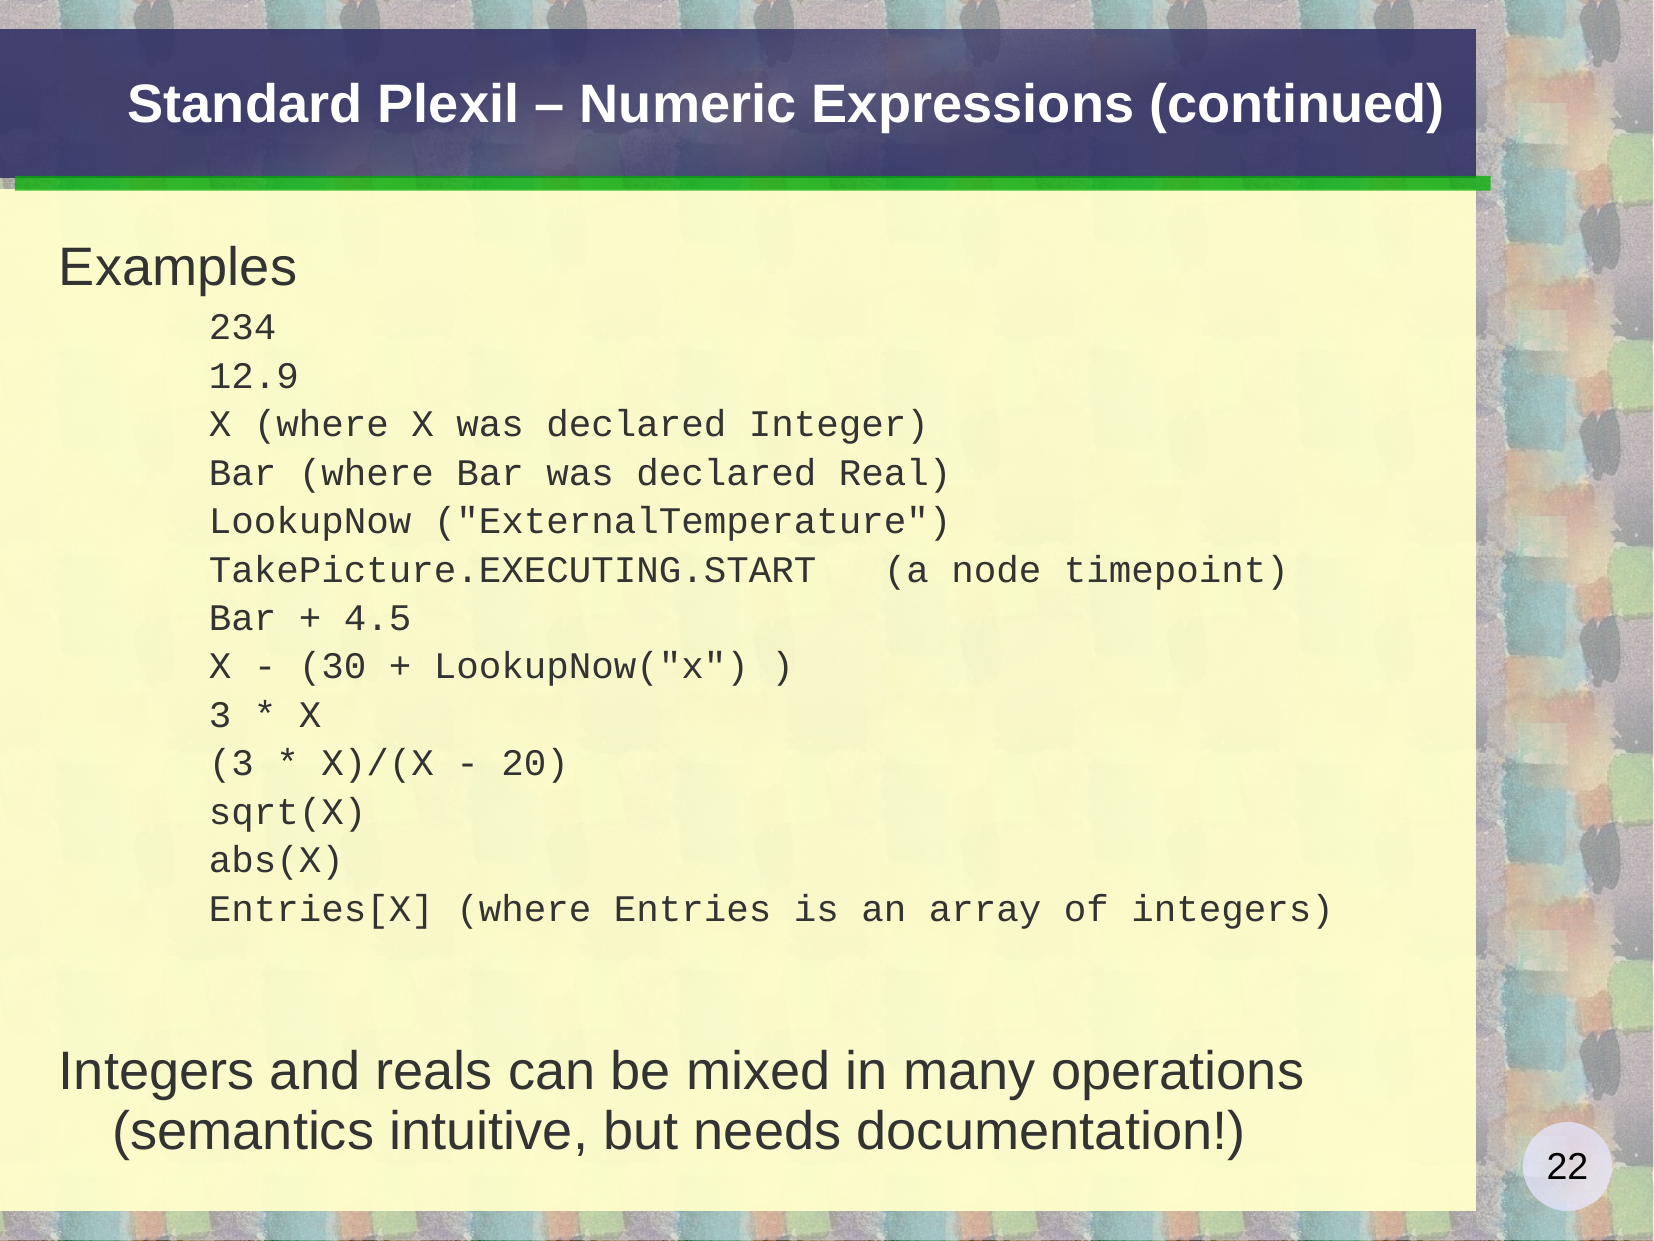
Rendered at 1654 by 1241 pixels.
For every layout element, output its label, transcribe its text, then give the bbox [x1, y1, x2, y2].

list Examples 234 12.9 X (where X was declared Integer) Bar (where Bar was declared Real) LookupNow ("ExternalTemperature") TakePicture.EXECUTING.START (a node timepoint) Bar + 4.5 X - (30 + LookupNow("x") ) 3 * X (3 * X)/(X - 20) sqrt(X) abs(X) Entries[X] (where Entries is an array of integers) Integers and reals can be mixed in many operations (semantics intuitive, but needs documentation!) [58, 236, 1417, 1167]
title Standard Plexil – Numeric Expressions (continued) [29, 66, 1447, 141]
